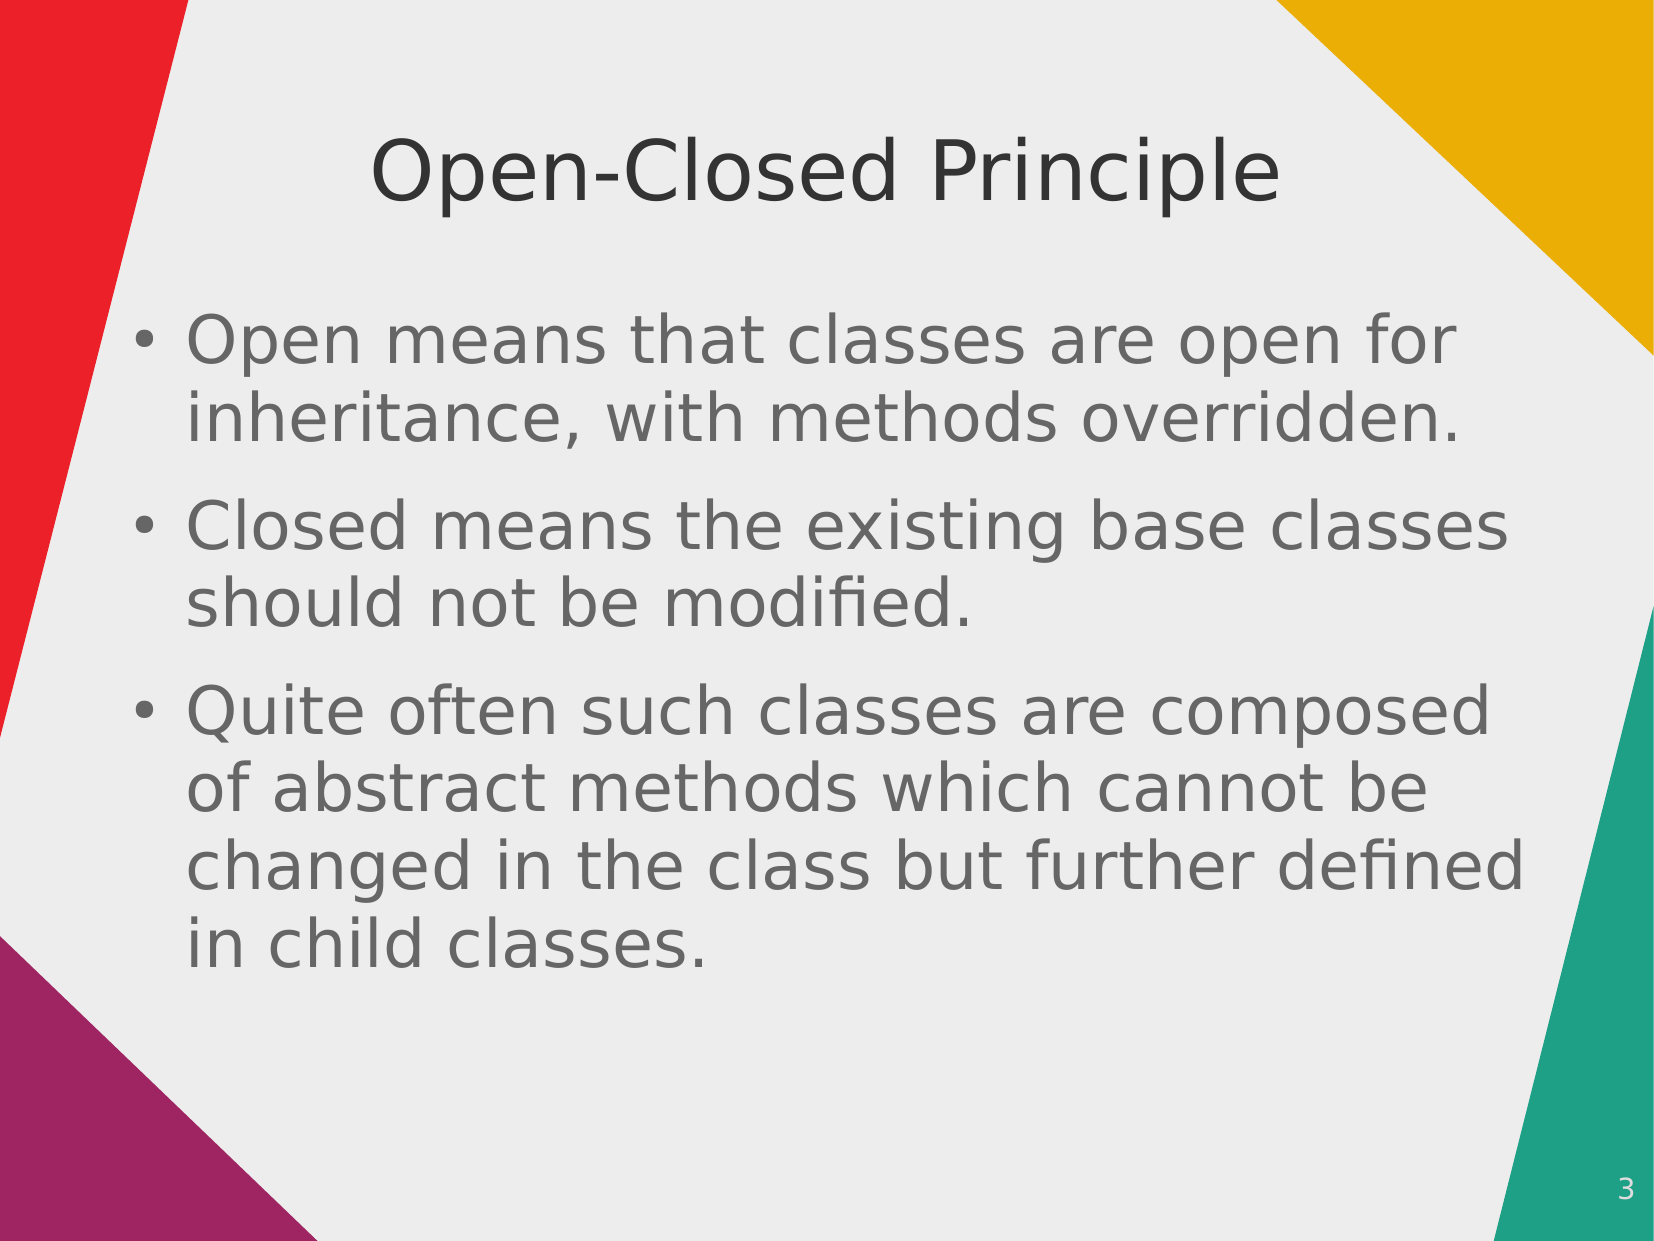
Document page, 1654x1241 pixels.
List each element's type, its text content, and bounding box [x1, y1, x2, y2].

title Open-Closed Principle [114, 73, 1539, 271]
list Open means that classes are open for inheritance, with methods overridden. Closed means the existing base classes should not be modified. Quite often such classes are composed of abstract methods which cannot be changed in the class but further defined in child classes. [114, 302, 1539, 1033]
